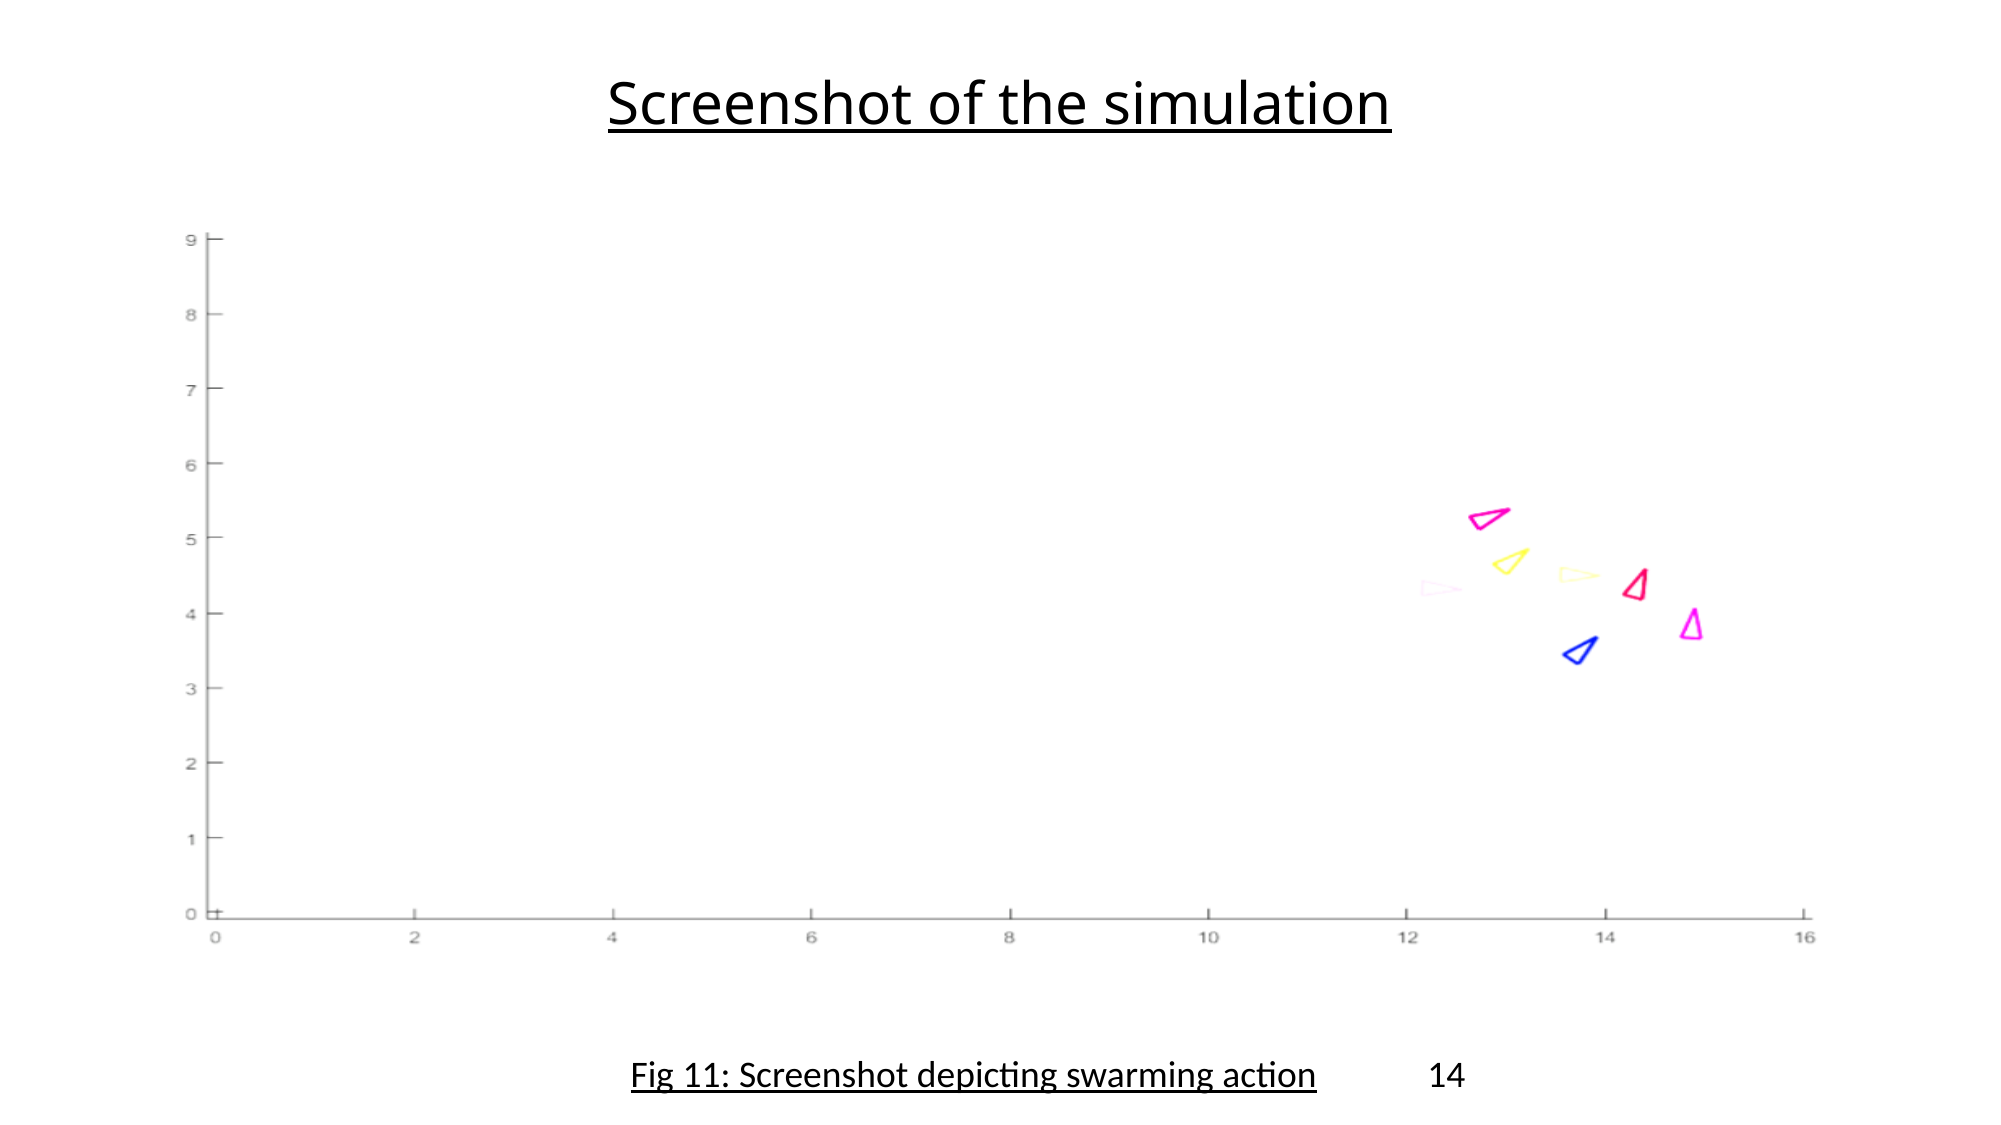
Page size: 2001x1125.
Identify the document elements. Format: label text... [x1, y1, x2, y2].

title Screenshot of the simulation [249, 66, 1750, 157]
text_box Fig 11: Screenshot depicting swarming action [615, 1042, 1357, 1104]
text_box [1412, 1042, 1863, 1103]
picture [173, 224, 1827, 959]
